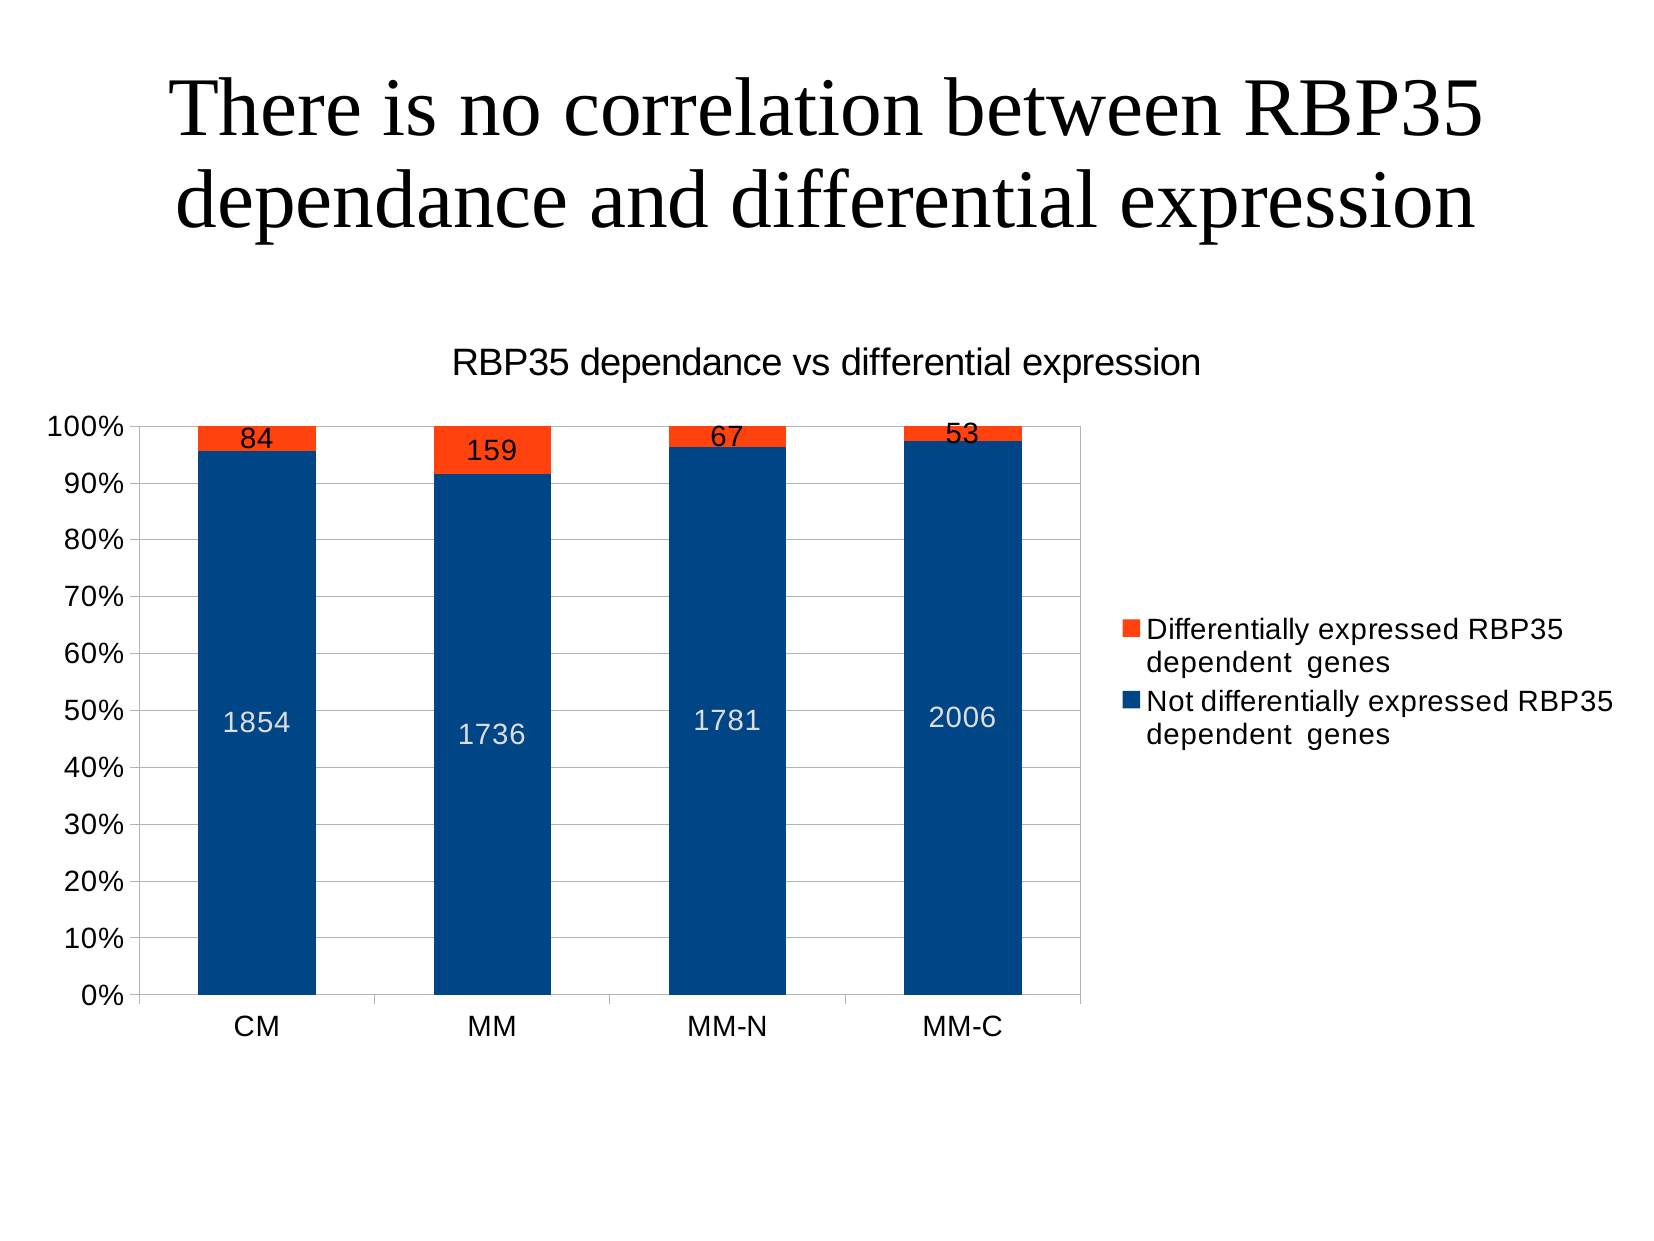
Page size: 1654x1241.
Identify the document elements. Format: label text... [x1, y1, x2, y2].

chart [14, 306, 1638, 1058]
title There is no correlation between RBP35 dependance and differential expression [82, 49, 1571, 257]
